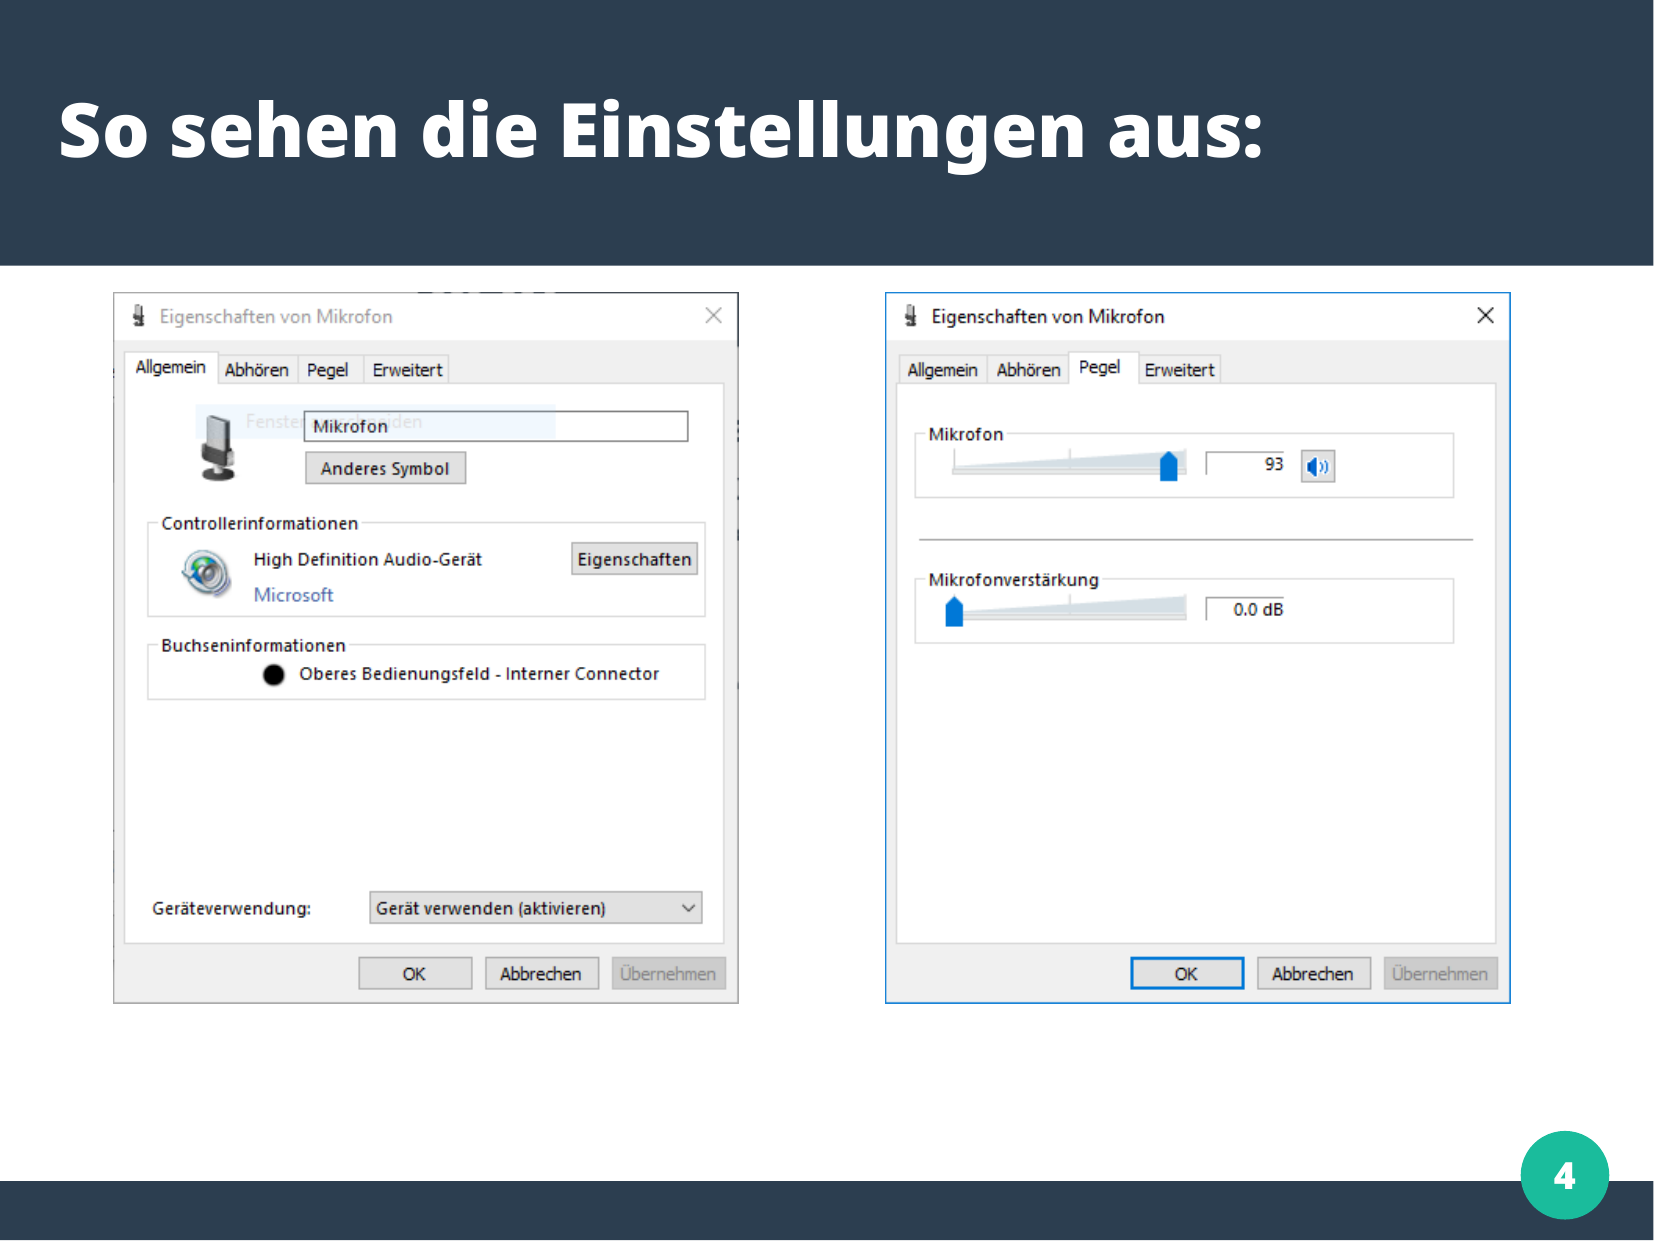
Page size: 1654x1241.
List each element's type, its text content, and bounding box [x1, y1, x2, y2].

title So sehen die Einstellungen aus: [59, 49, 1595, 207]
picture [885, 292, 1511, 1004]
picture [113, 292, 739, 1004]
